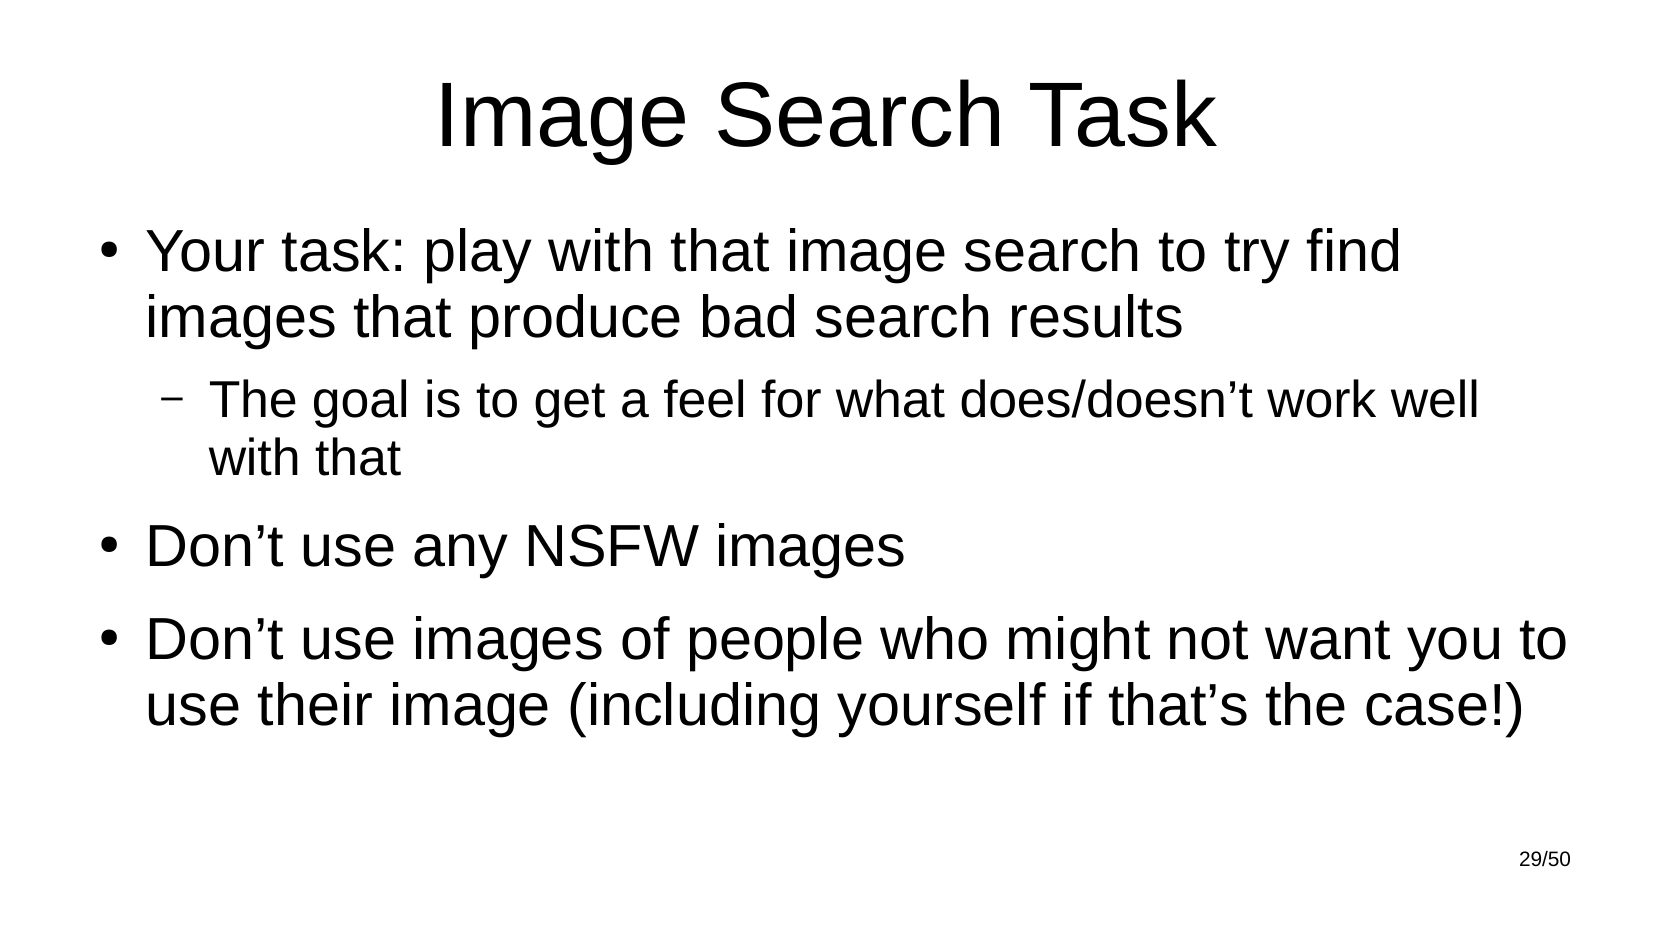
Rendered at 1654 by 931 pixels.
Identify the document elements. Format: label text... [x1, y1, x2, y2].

title Image Search Task [82, 37, 1571, 193]
list Your task: play with that image search to try find images that produce bad search results The goal is to get a feel for what does/doesn’t work well with that Don’t use any NSFW images Don’t use images of people who might not want you to use their image (including yourself if that’s the case!) [82, 217, 1571, 758]
